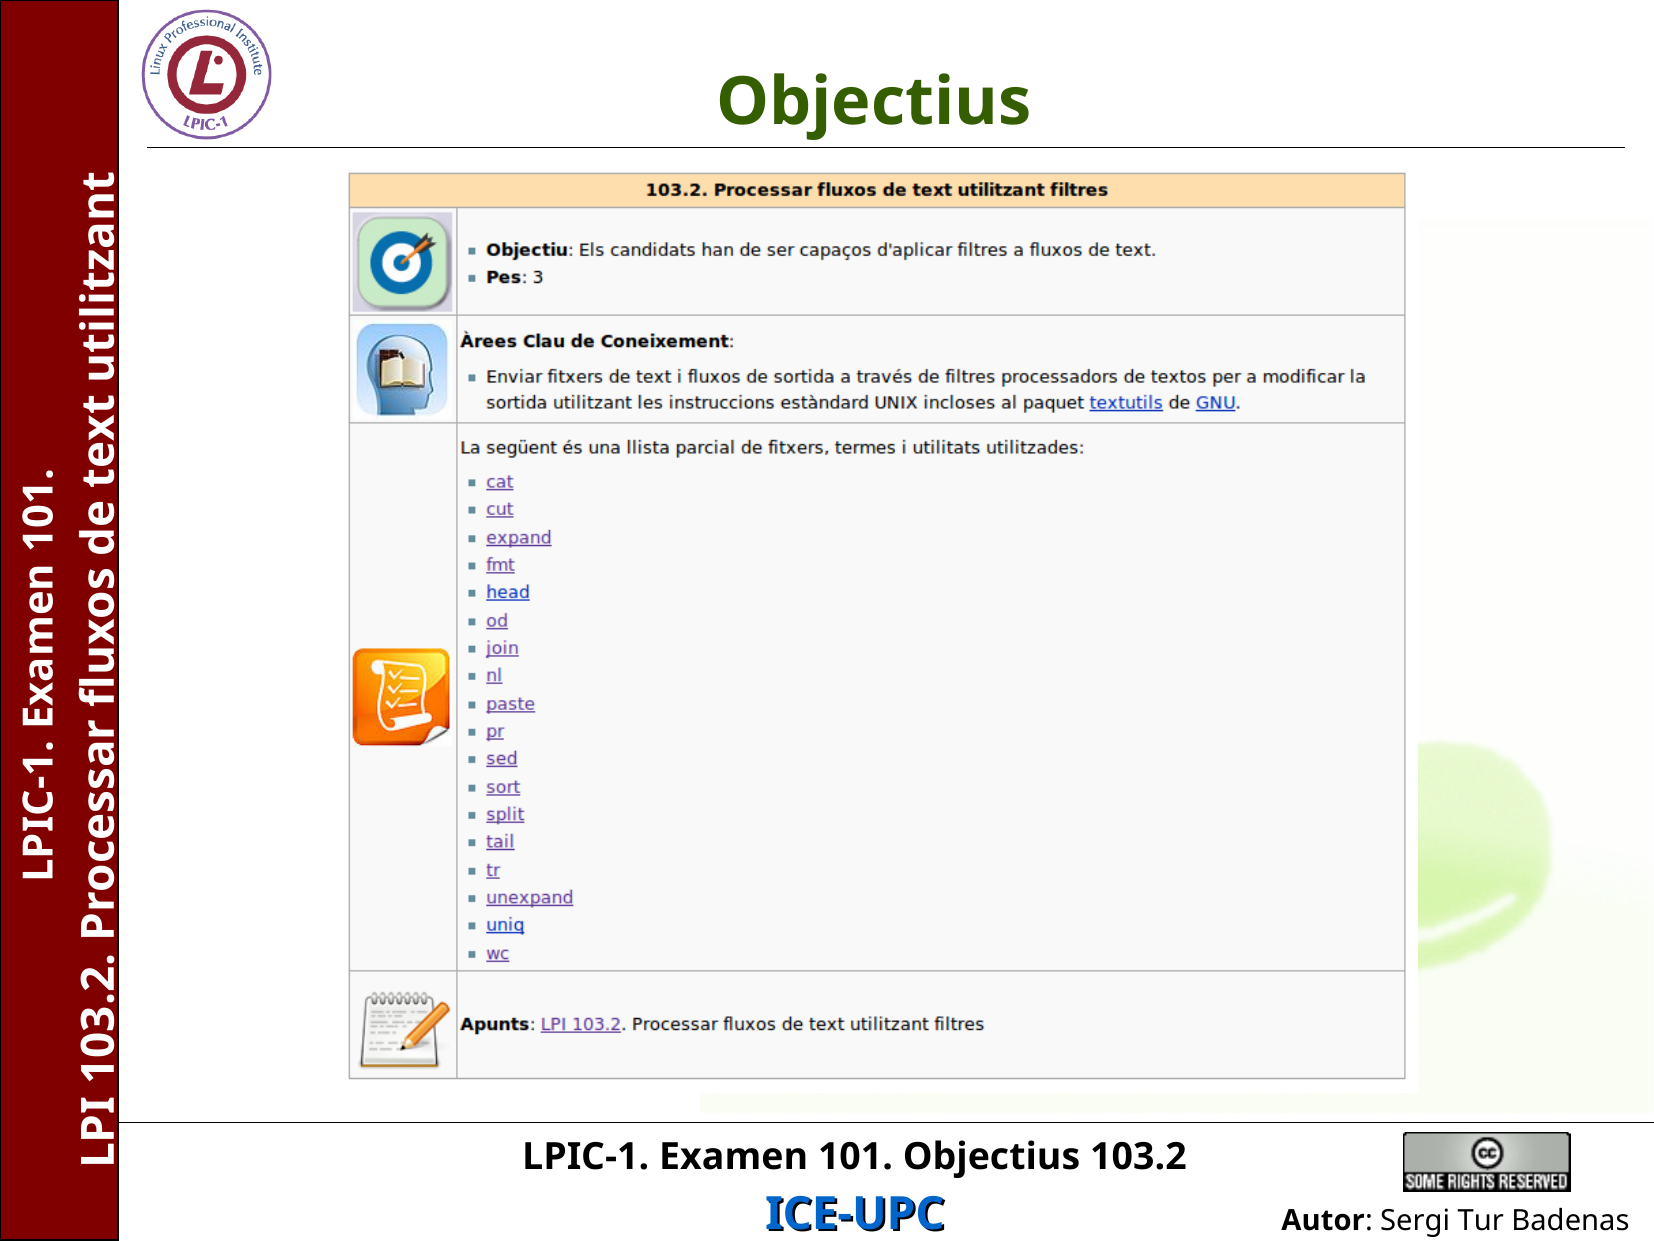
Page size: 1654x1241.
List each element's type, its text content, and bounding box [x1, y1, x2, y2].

title Objectius [129, 55, 1619, 142]
picture [342, 162, 1654, 1113]
picture [135, 5, 277, 55]
picture [1403, 1132, 1571, 1192]
